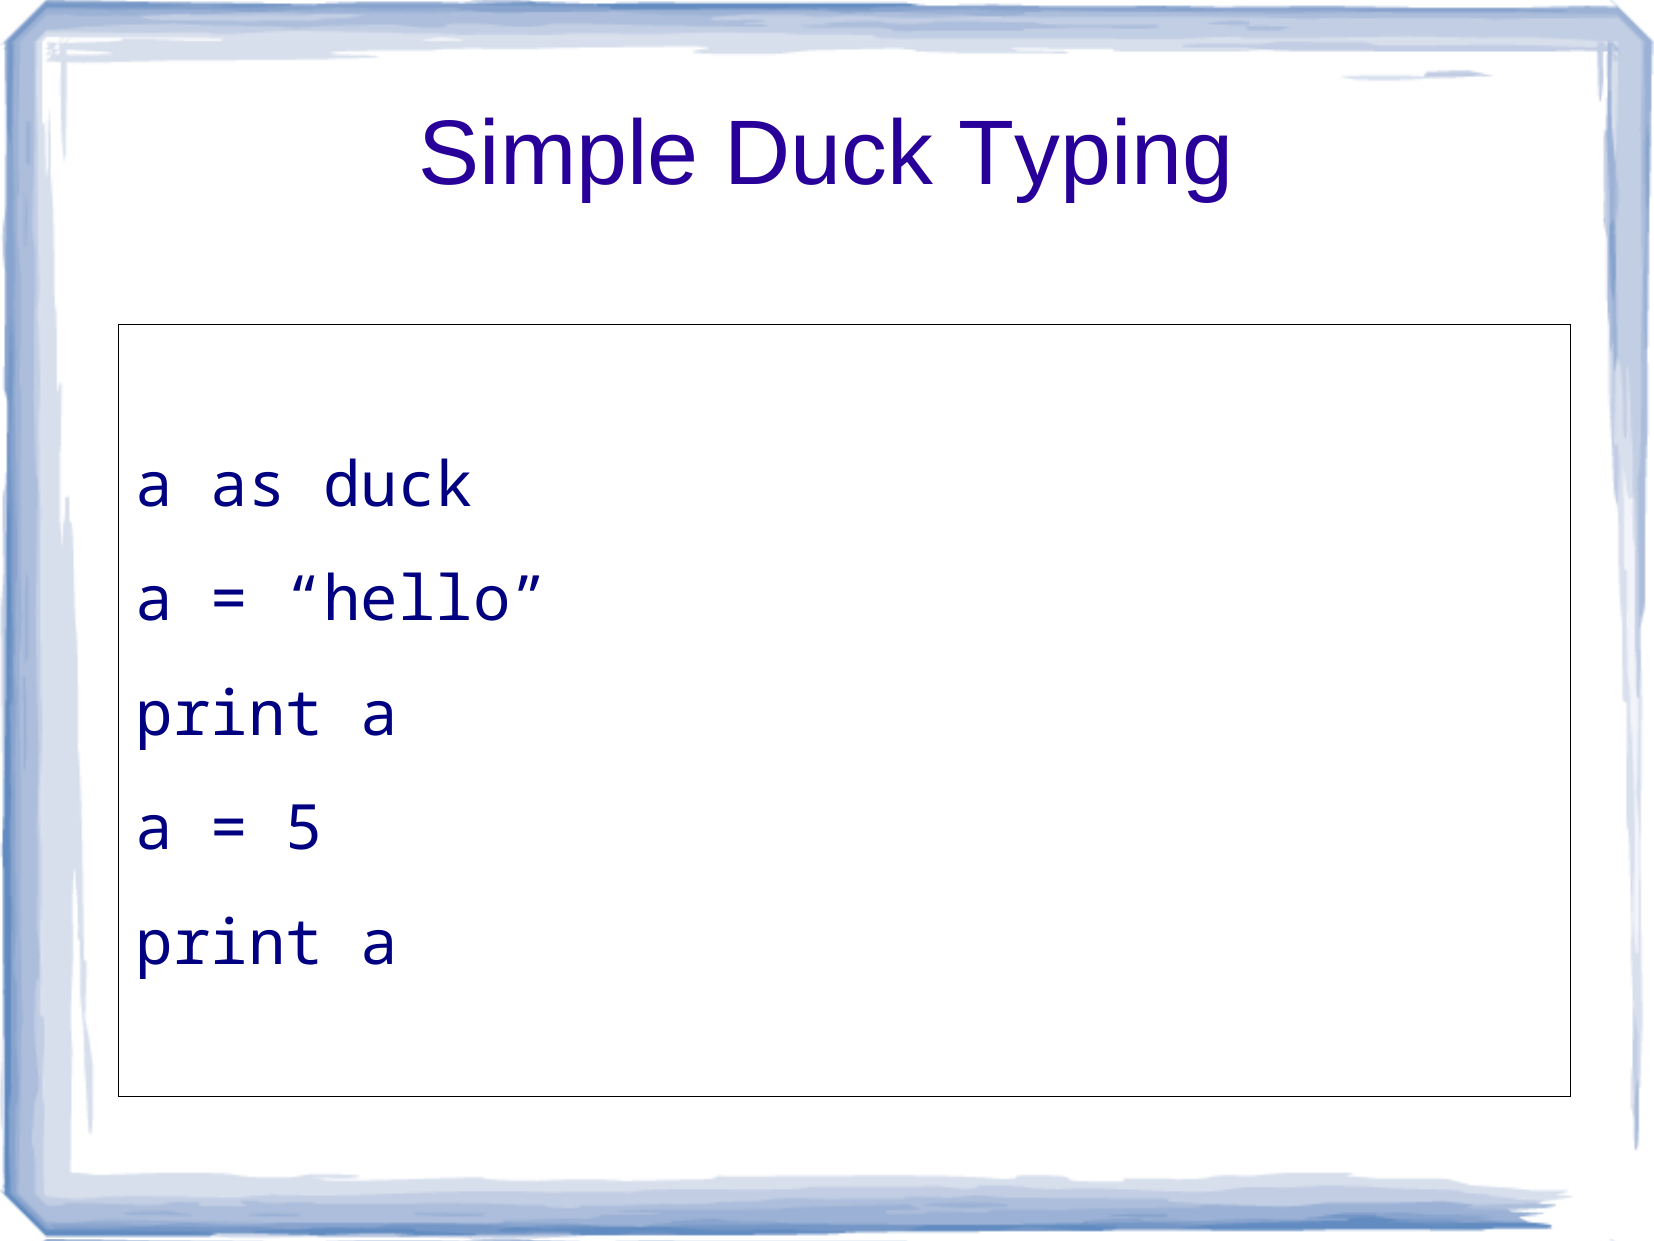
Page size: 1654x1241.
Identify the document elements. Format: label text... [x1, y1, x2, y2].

list a as duck a = “hello” print a a = 5 print a [118, 324, 1571, 998]
title Simple Duck Typing [82, 49, 1571, 257]
picture [0, 0, 1654, 1241]
